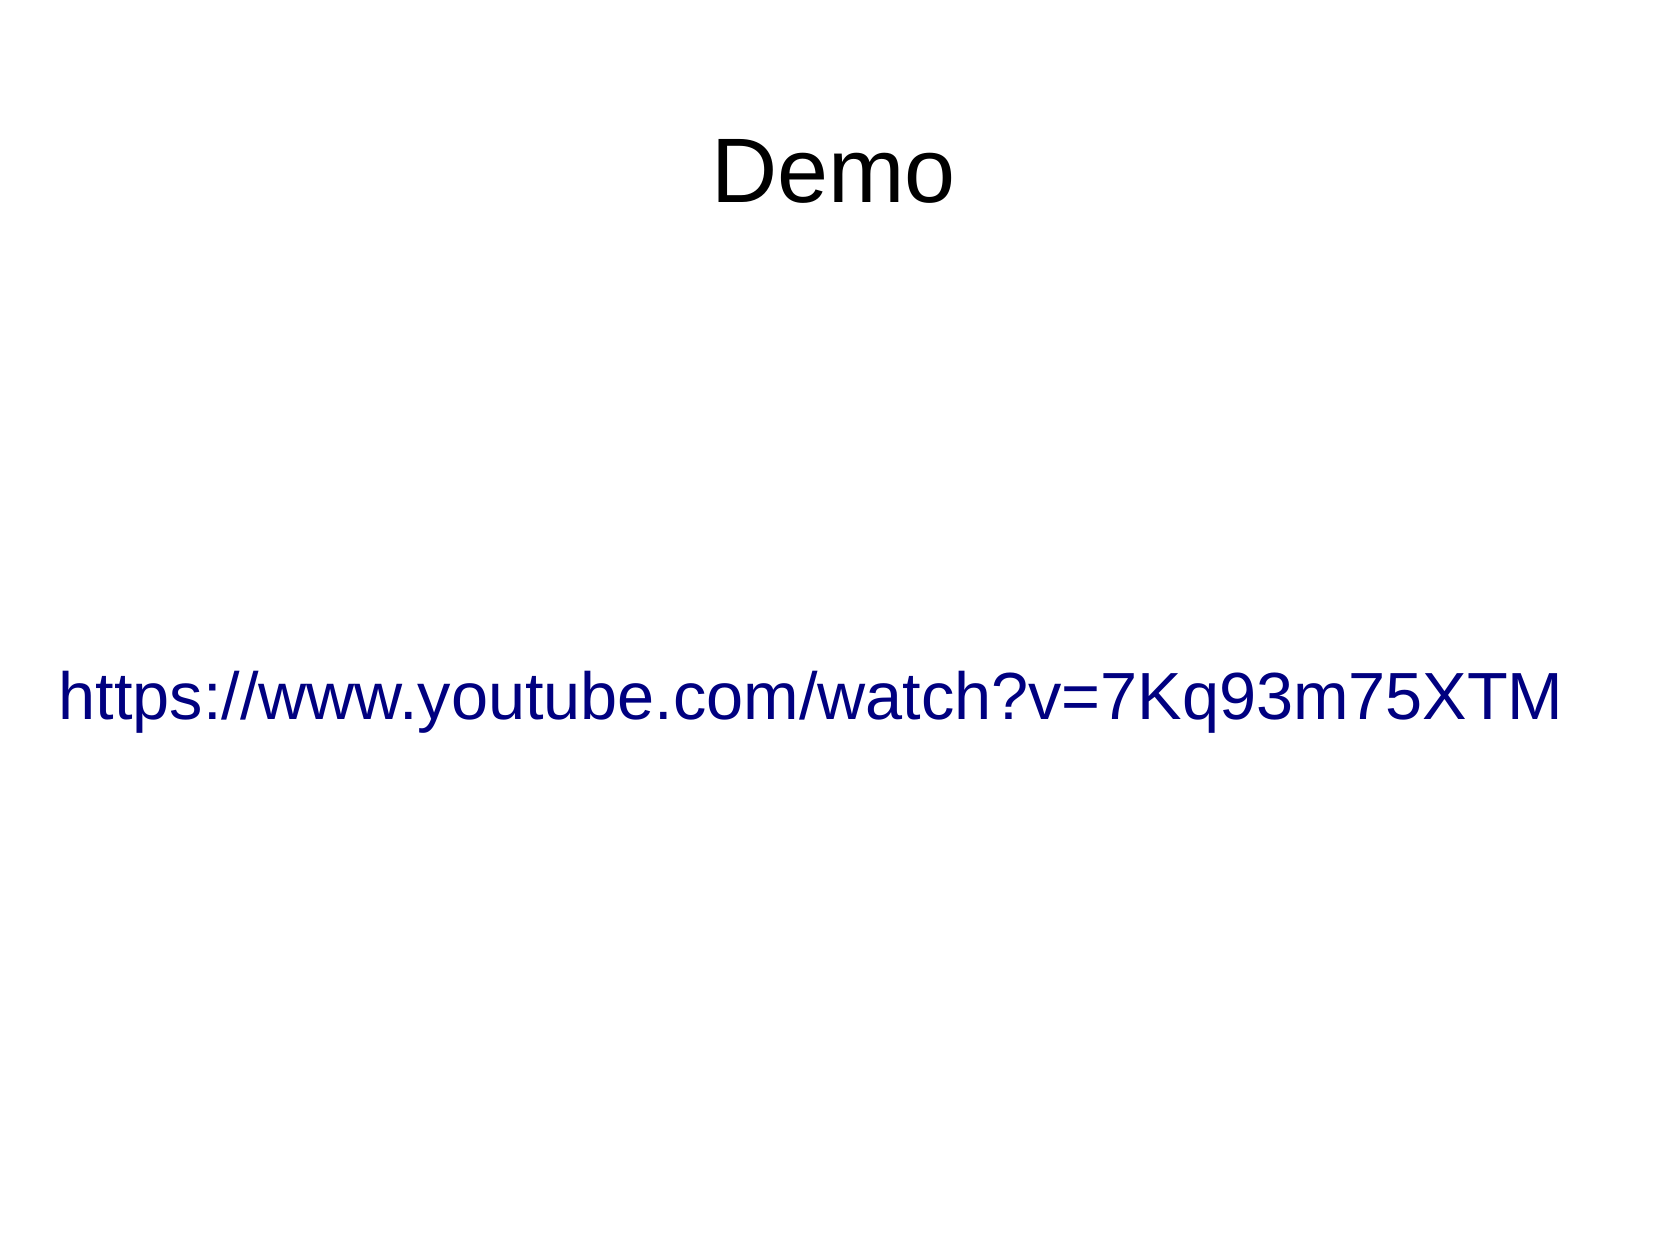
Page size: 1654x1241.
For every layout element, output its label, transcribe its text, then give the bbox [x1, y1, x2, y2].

list https://www.youtube.com/watch?v=7Kq93m75XTM [59, 318, 1583, 1039]
title Demo [82, 58, 1560, 284]
